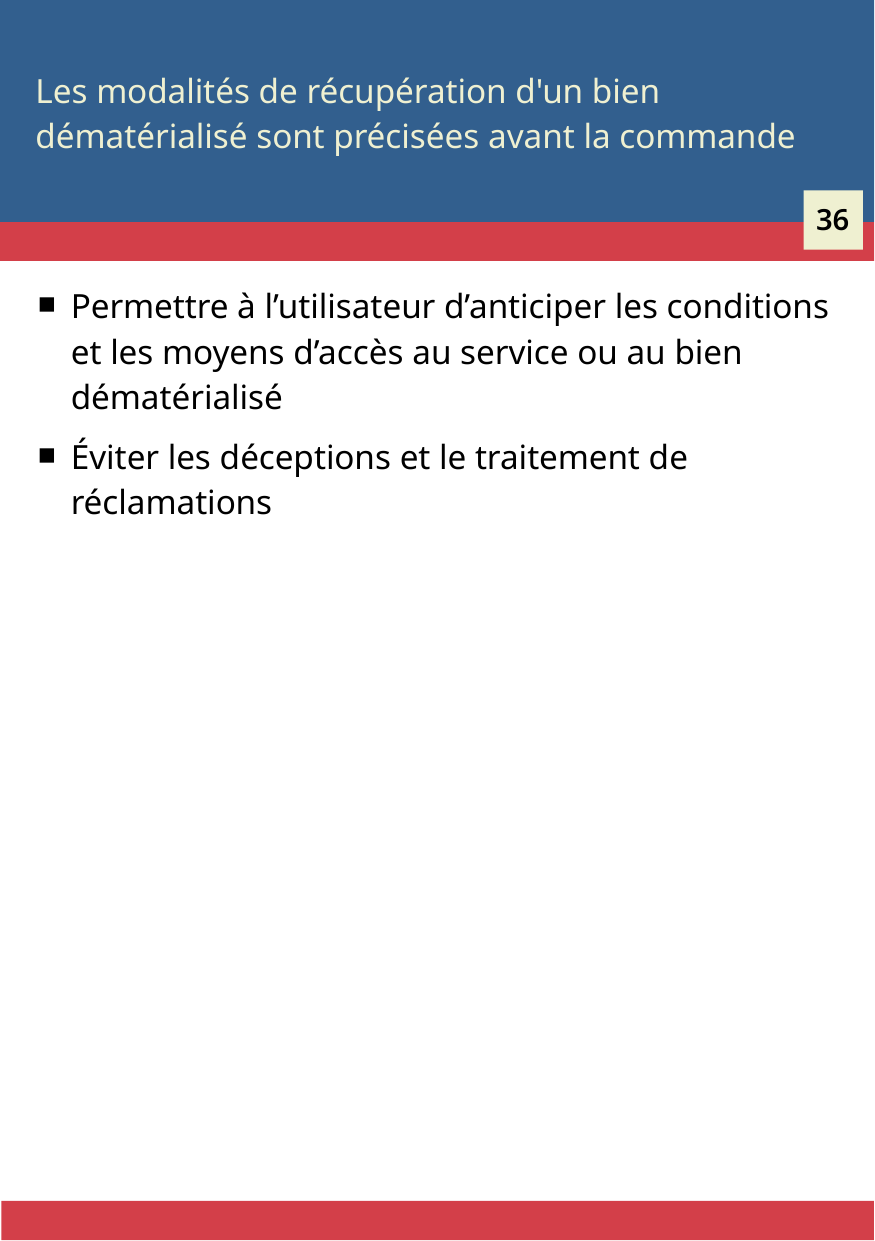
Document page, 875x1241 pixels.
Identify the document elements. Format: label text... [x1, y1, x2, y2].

title Les modalités de récupération d'un bien dématérialisé sont précisées avant la commande [35, 13, 839, 213]
text_box 36 [803, 188, 863, 249]
list Permettre à l’utilisateur d’anticiper les conditions et les moyens d’accès au service ou au bien dématérialisé Éviter les déceptions et le traitement de réclamations [23, 283, 839, 1111]
